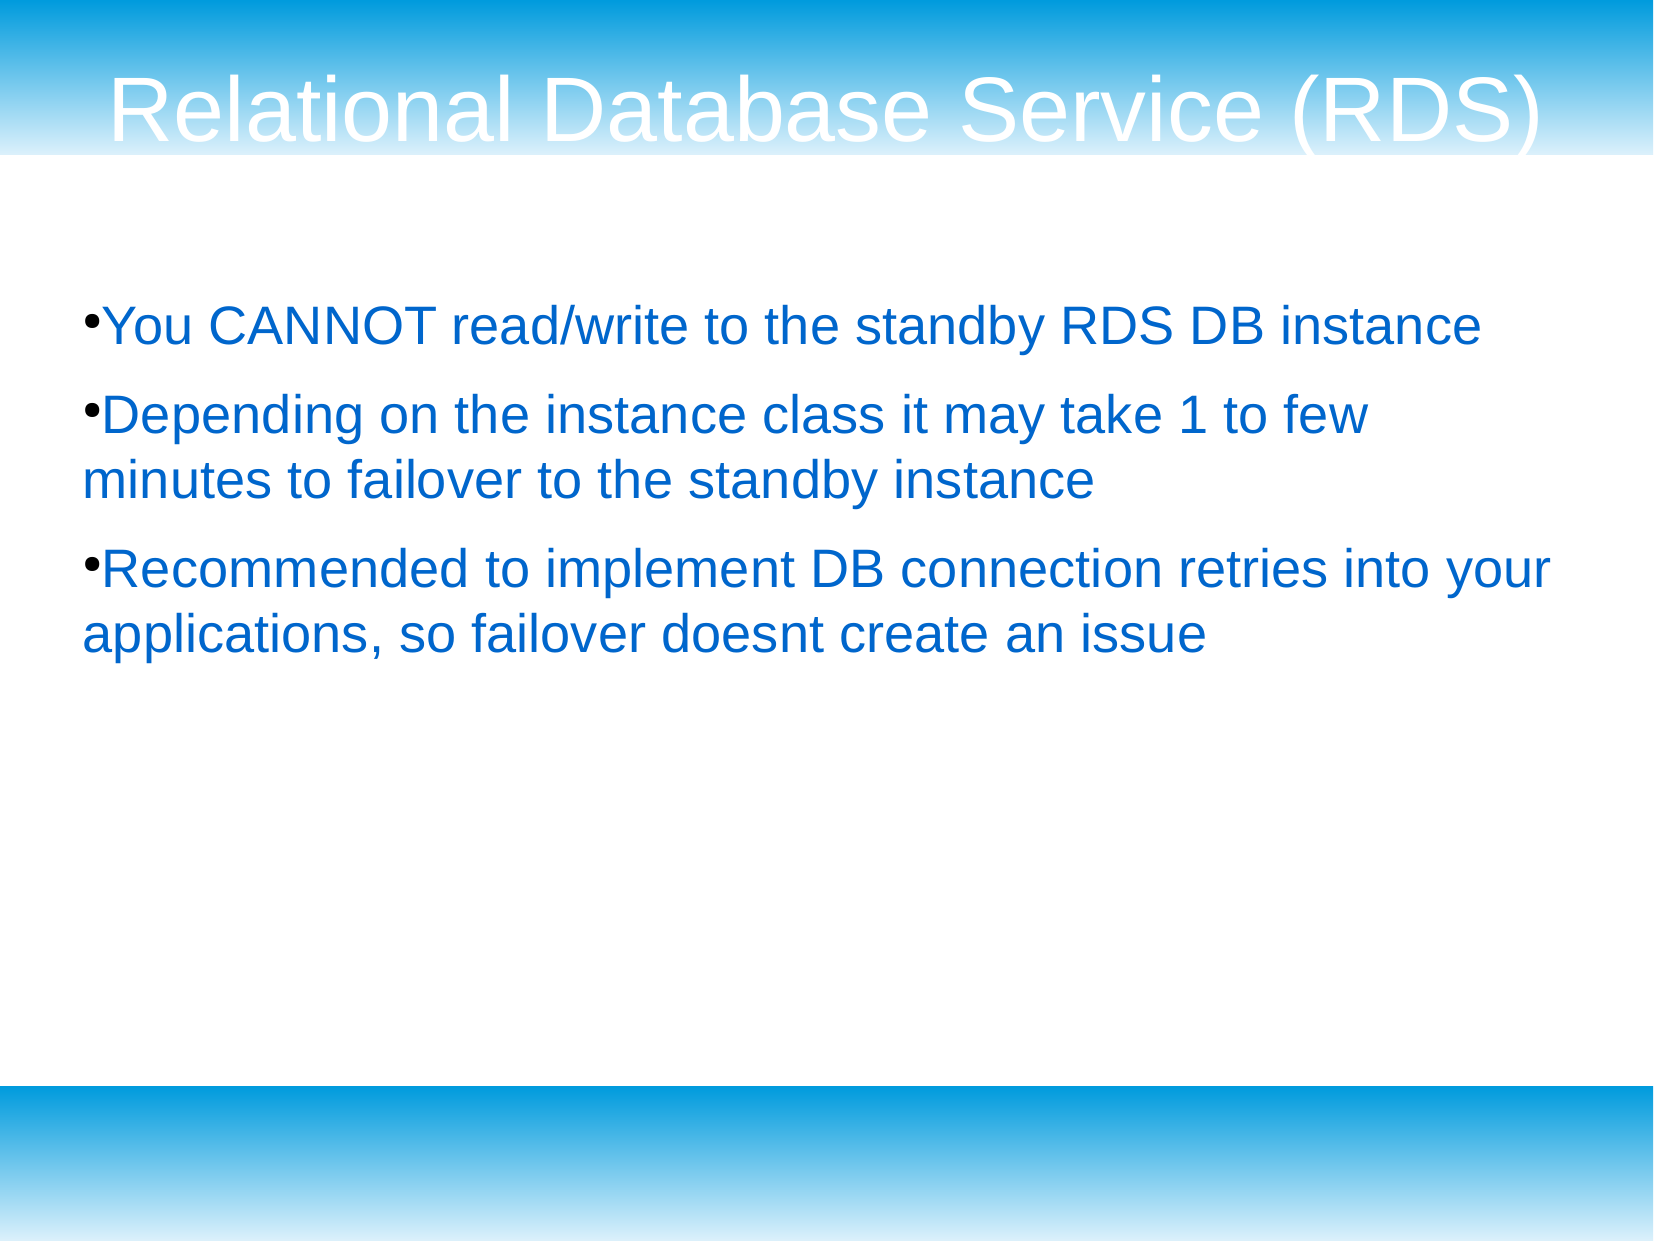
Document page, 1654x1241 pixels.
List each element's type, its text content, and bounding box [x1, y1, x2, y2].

title Relational Database Service (RDS) [82, 49, 1571, 155]
list You CANNOT read/write to the standby RDS DB instance Depending on the instance class it may take 1 to few minutes to failover to the standby instance Recommended to implement DB connection retries into your applications, so failover doesnt create an issue [82, 290, 1571, 1010]
